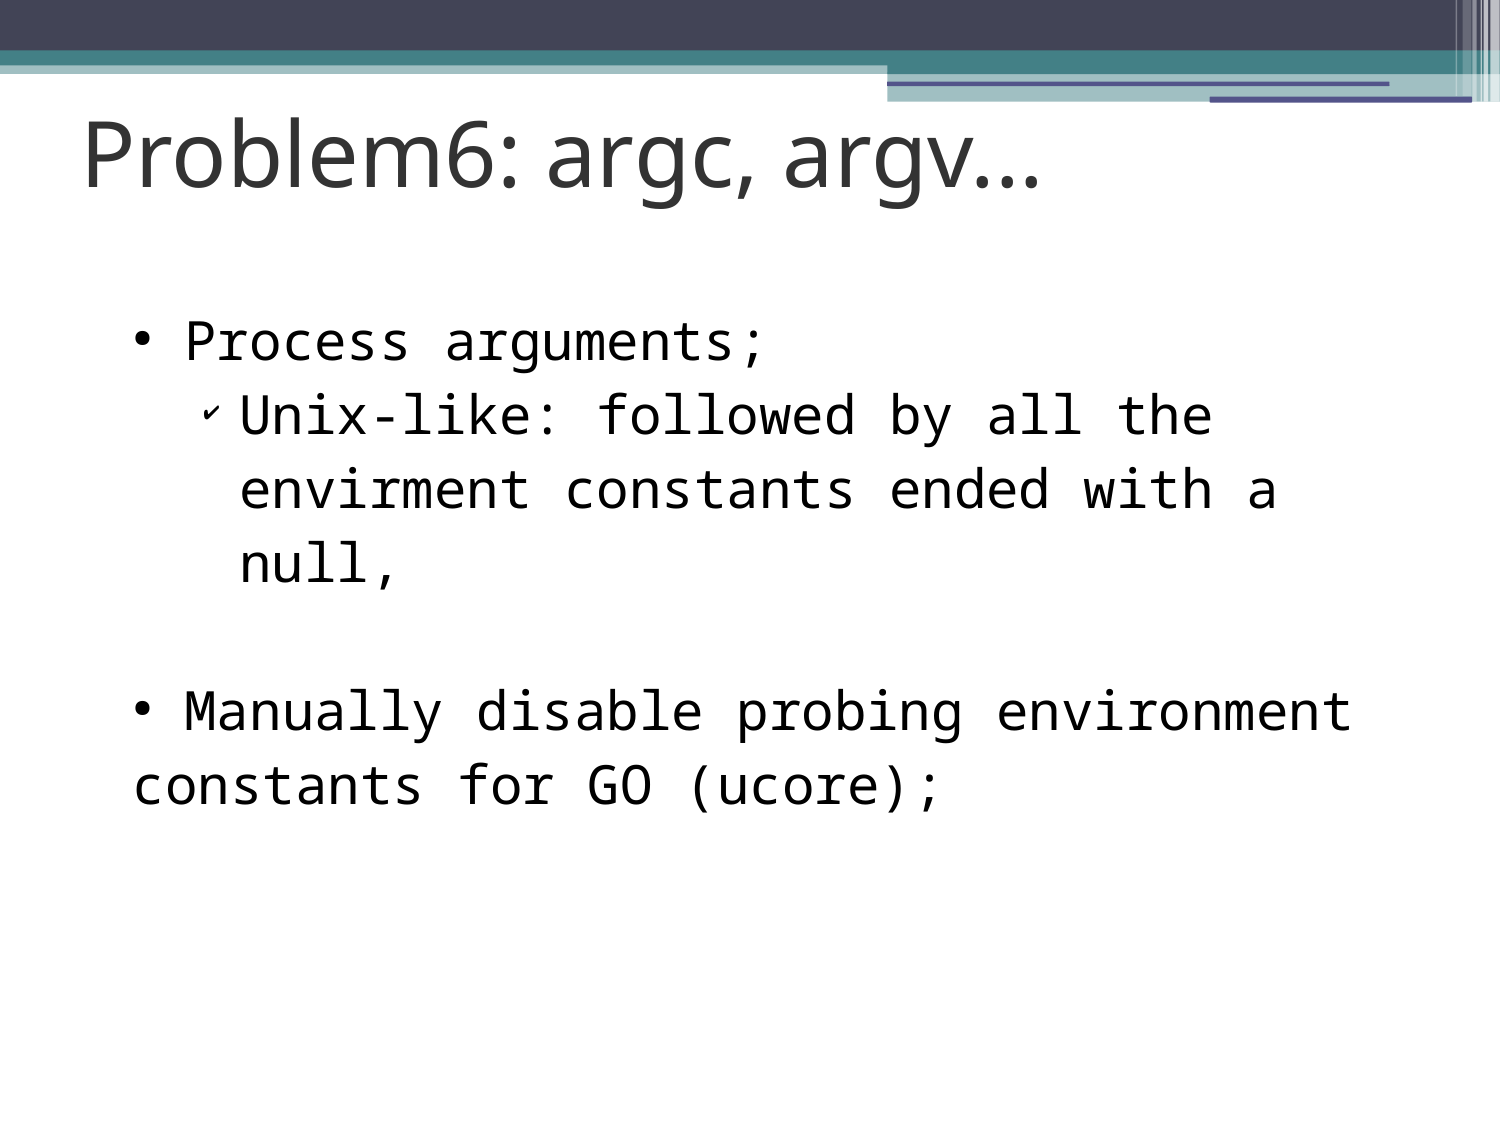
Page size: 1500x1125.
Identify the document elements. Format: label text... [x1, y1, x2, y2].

text_box Process arguments; Unix-like: followed by all the envirment constants ended with a null, Manually disable probing environment constants for GO (ucore); [118, 295, 1418, 768]
text_box Problem6: argc, argv... [65, 88, 1500, 214]
